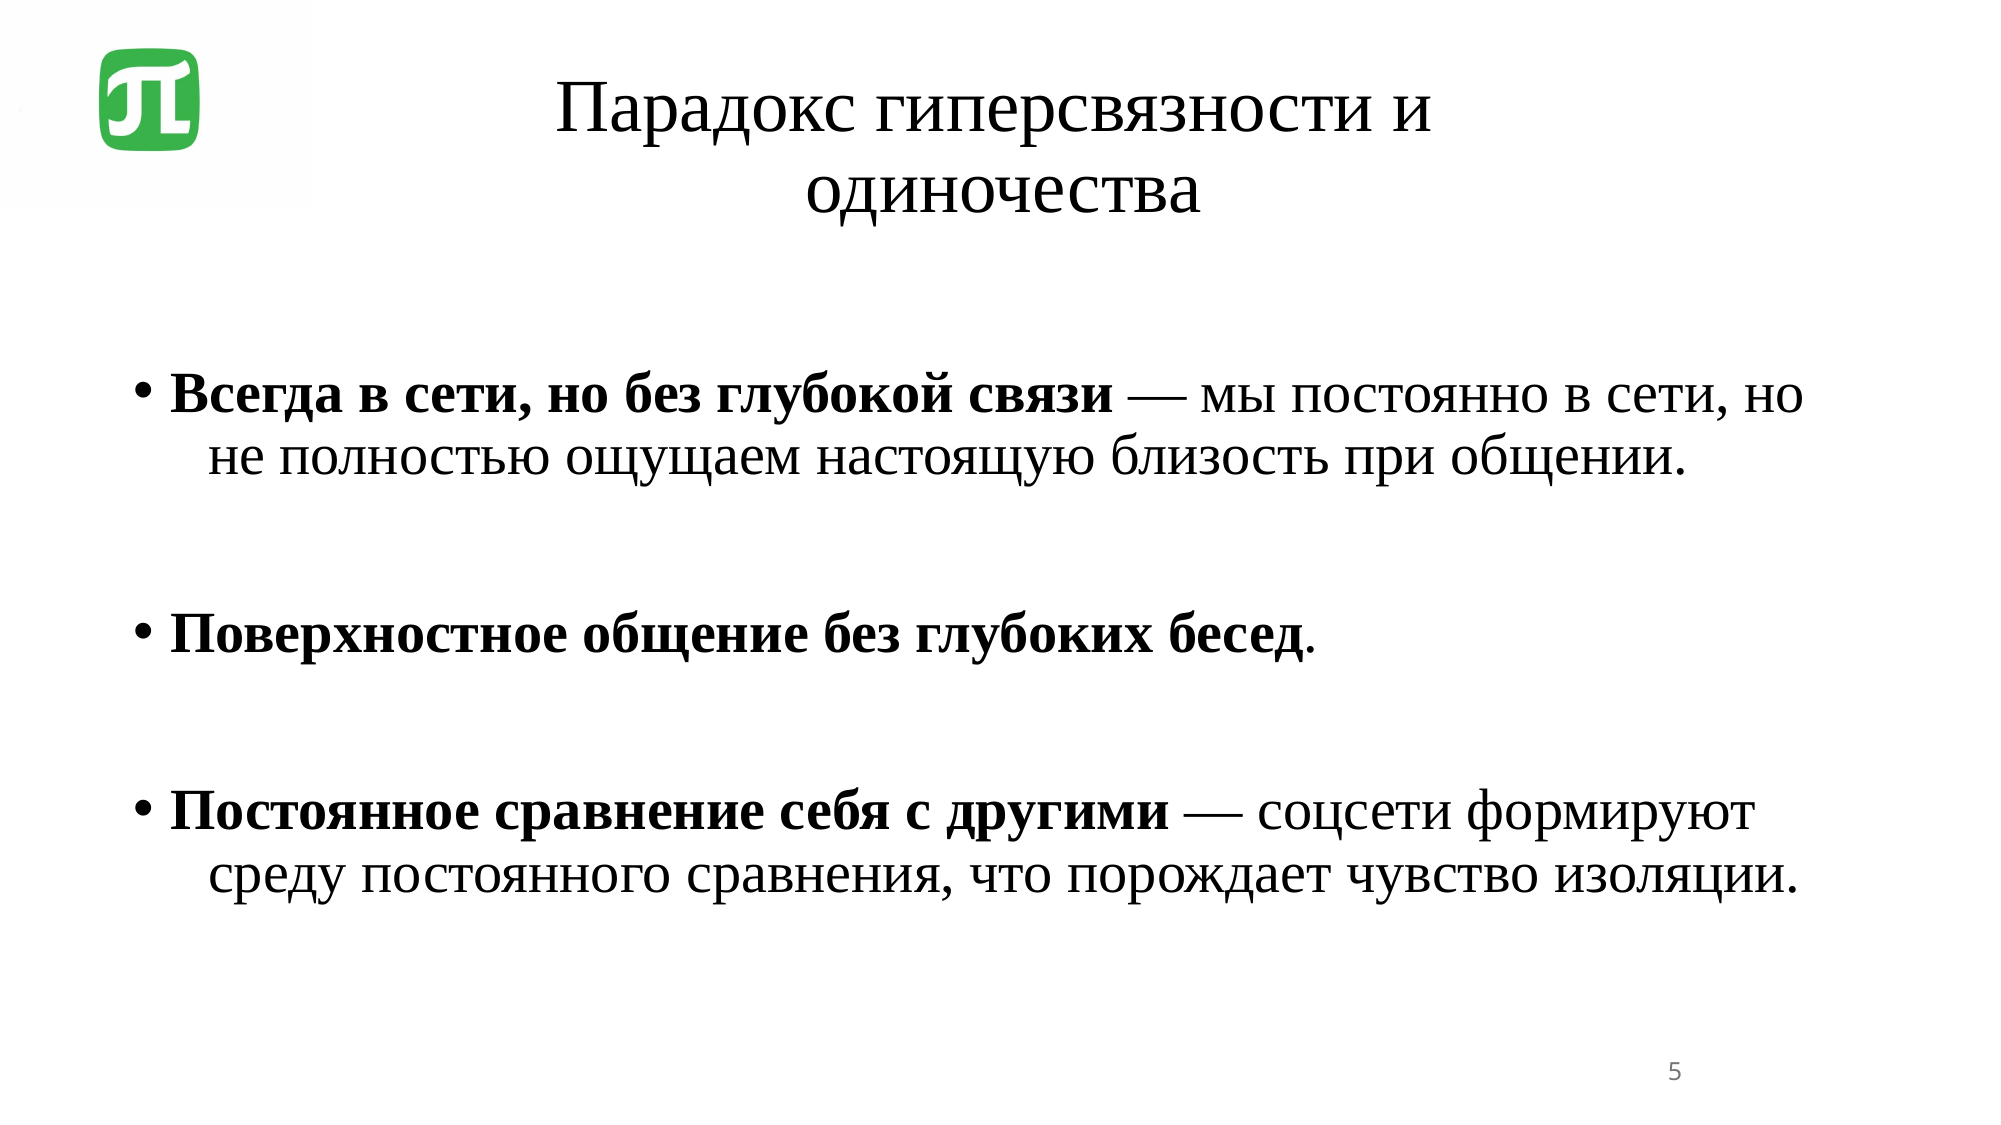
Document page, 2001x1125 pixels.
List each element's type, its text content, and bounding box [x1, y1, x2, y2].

title Парадокс гиперсвязности и одиночества [236, 59, 1772, 237]
picture [0, 0, 315, 211]
list Всегда в сети, но без глубокой связи — мы постоянно в сети, но не полностью ощущаем настоящую близость при общении. Поверхностное общение без глубоких бесед. Постоянное сравнение себя с другими — соцсети формируют среду постоянного сравнения, что порождает чувство изоляции. [118, 354, 1890, 945]
